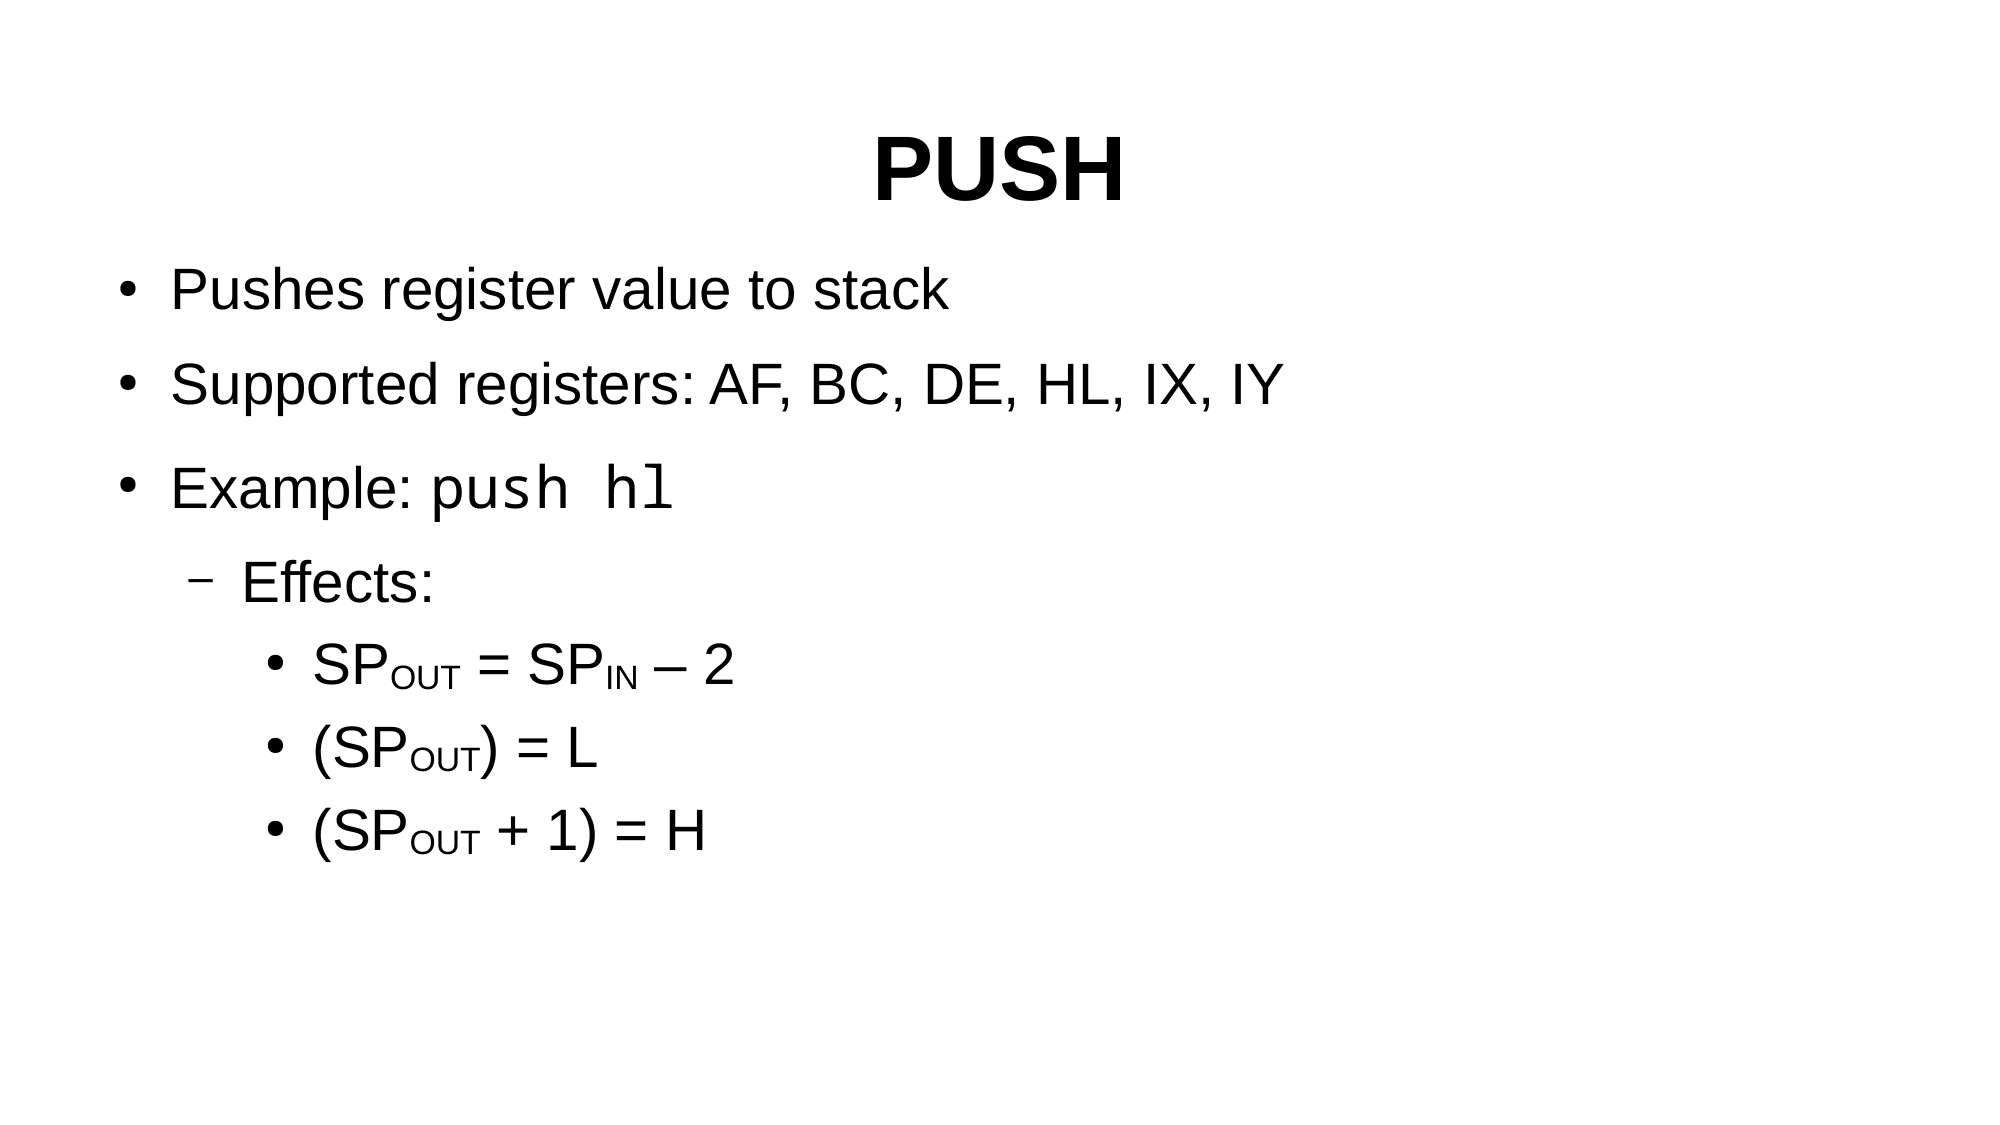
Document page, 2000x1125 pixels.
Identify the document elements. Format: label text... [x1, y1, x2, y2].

title PUSH [137, 59, 1862, 257]
list Pushes register value to stack Supported registers: AF, BC, DE, HL, IX, IY Example: push hl Effects: SPOUT = SPIN – 2 (SPOUT) = L (SPOUT + 1) = H [99, 257, 1935, 1060]
